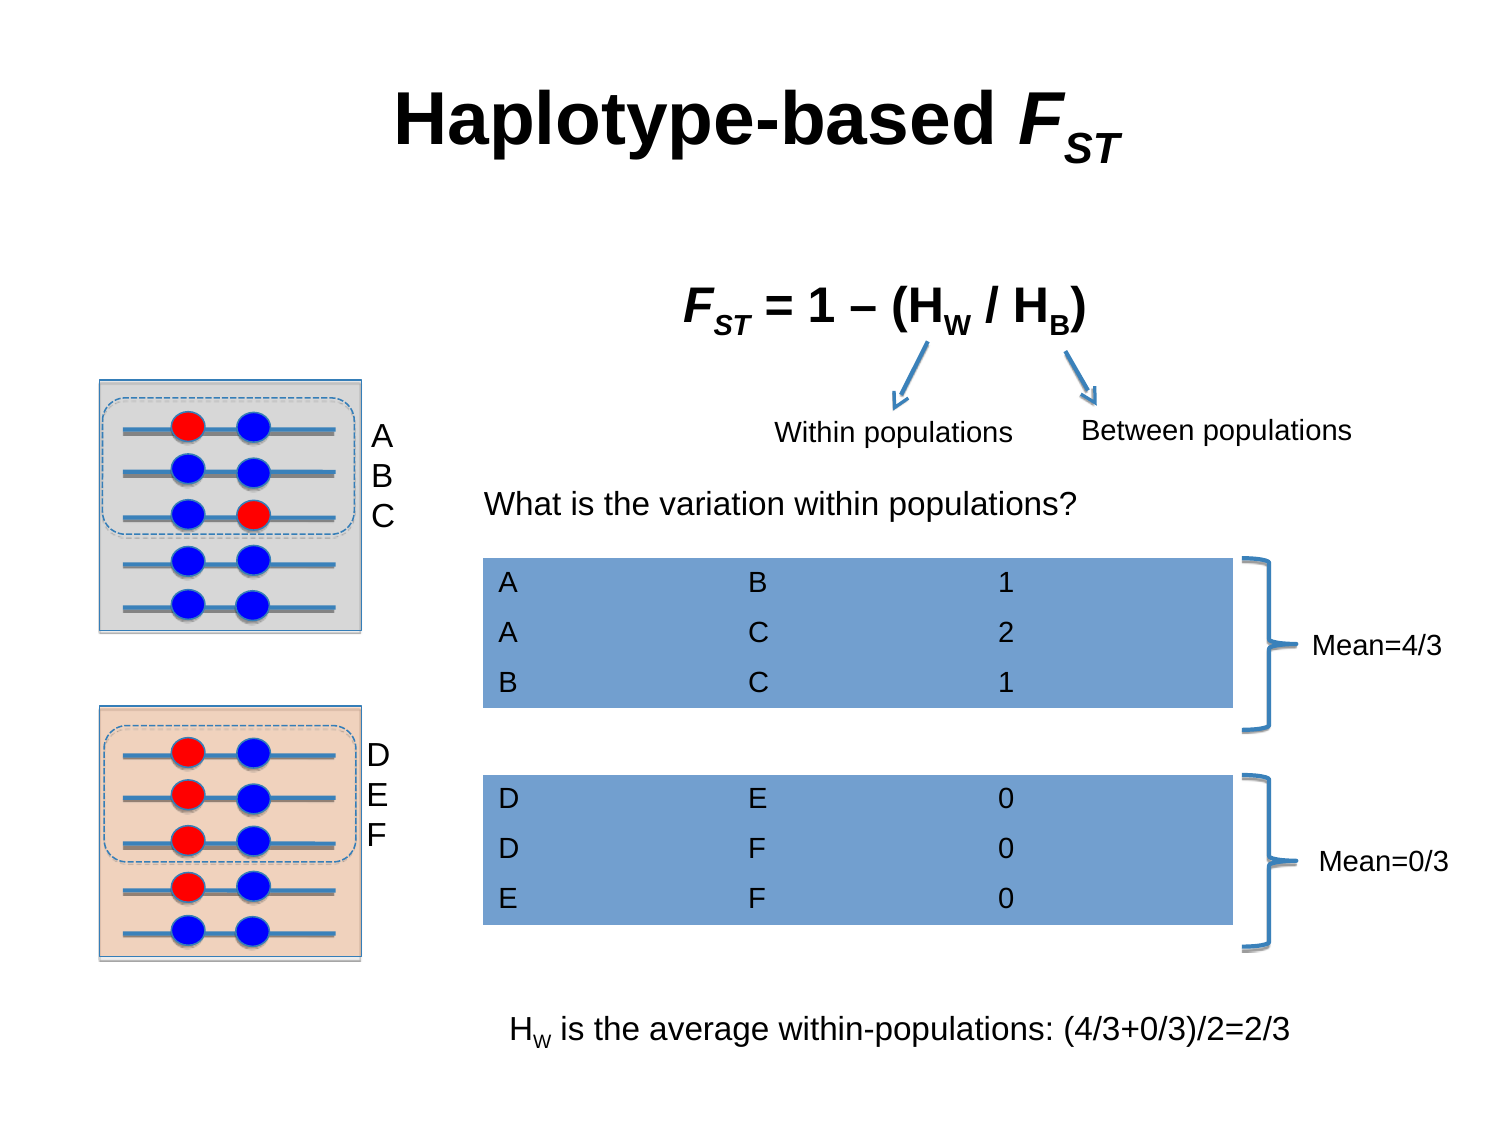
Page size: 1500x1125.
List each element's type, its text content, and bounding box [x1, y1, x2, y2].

table_cell B [483, 658, 733, 708]
table_header D [483, 775, 733, 825]
text_box FST = 1 – (HW / HB) [612, 265, 1158, 349]
table_cell C [733, 608, 983, 658]
table_cell 0 [983, 825, 1233, 875]
table_header 1 [983, 558, 1233, 608]
text_box D E F [351, 742, 355, 850]
table_cell 2 [983, 608, 1233, 658]
title Haplotype-based FST [81, 0, 1432, 188]
text_box Mean=4/3 [1297, 619, 1458, 669]
table_cell F [733, 875, 983, 925]
table_header 0 [983, 775, 1233, 825]
table_cell D [483, 825, 733, 875]
table_cell A [483, 608, 733, 658]
text_box Mean=0/3 [1303, 835, 1465, 886]
text_box What is the variation within populations? [469, 474, 1094, 530]
table_cell C [733, 658, 983, 708]
text_box [99, 379, 362, 631]
table_header E [733, 775, 983, 825]
text_box A B C [356, 406, 410, 542]
table_cell 1 [983, 658, 1233, 708]
text_box Within populations [759, 405, 1029, 456]
table_cell 0 [983, 875, 1233, 925]
table_header A [483, 558, 733, 608]
text_box D E F [351, 725, 406, 861]
table_header B [733, 558, 983, 608]
text_box [99, 705, 362, 957]
text_box HW is the average within-populations: (4/3+0/3)/2=2/3 [494, 999, 1307, 1060]
table_cell E [483, 875, 733, 925]
table_cell F [733, 825, 983, 875]
text_box Between populations [1066, 403, 1368, 454]
